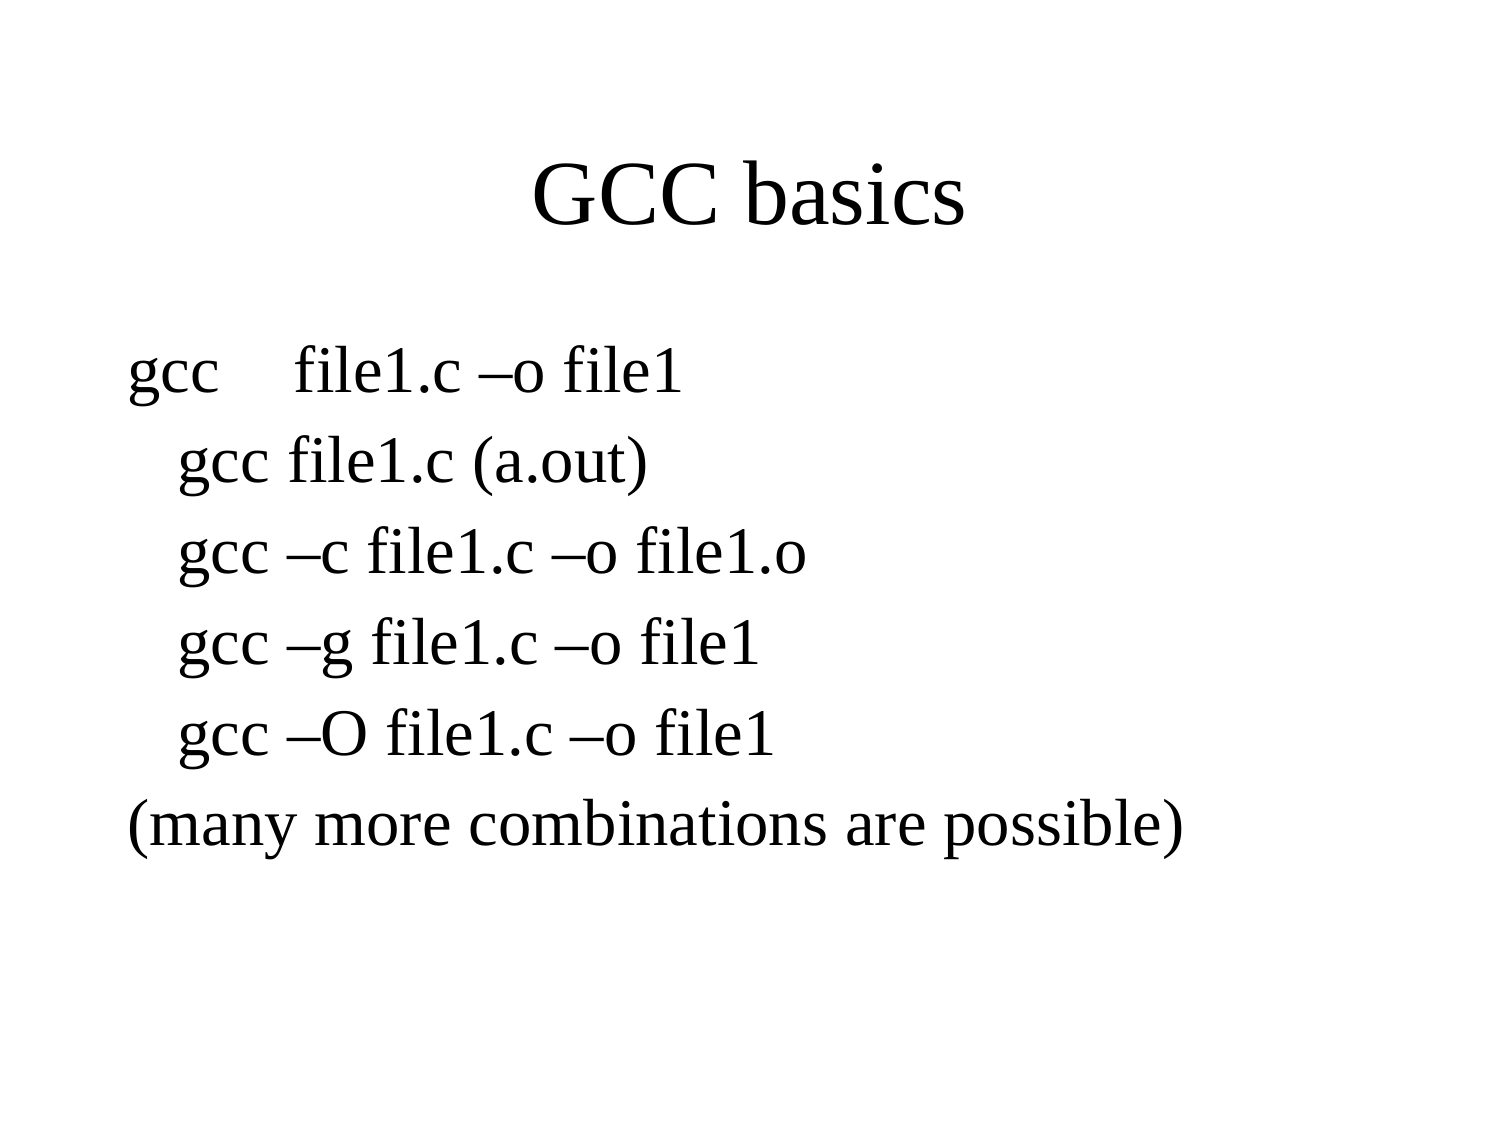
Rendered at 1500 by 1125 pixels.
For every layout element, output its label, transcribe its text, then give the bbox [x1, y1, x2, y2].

title GCC basics [112, 99, 1388, 288]
list gcc file1.c –o file1 gcc file1.c (a.out) gcc –c file1.c –o file1.o gcc –g file1.c –o file1 gcc –O file1.c –o file1 (many more combinations are possible) [112, 324, 1388, 1001]
